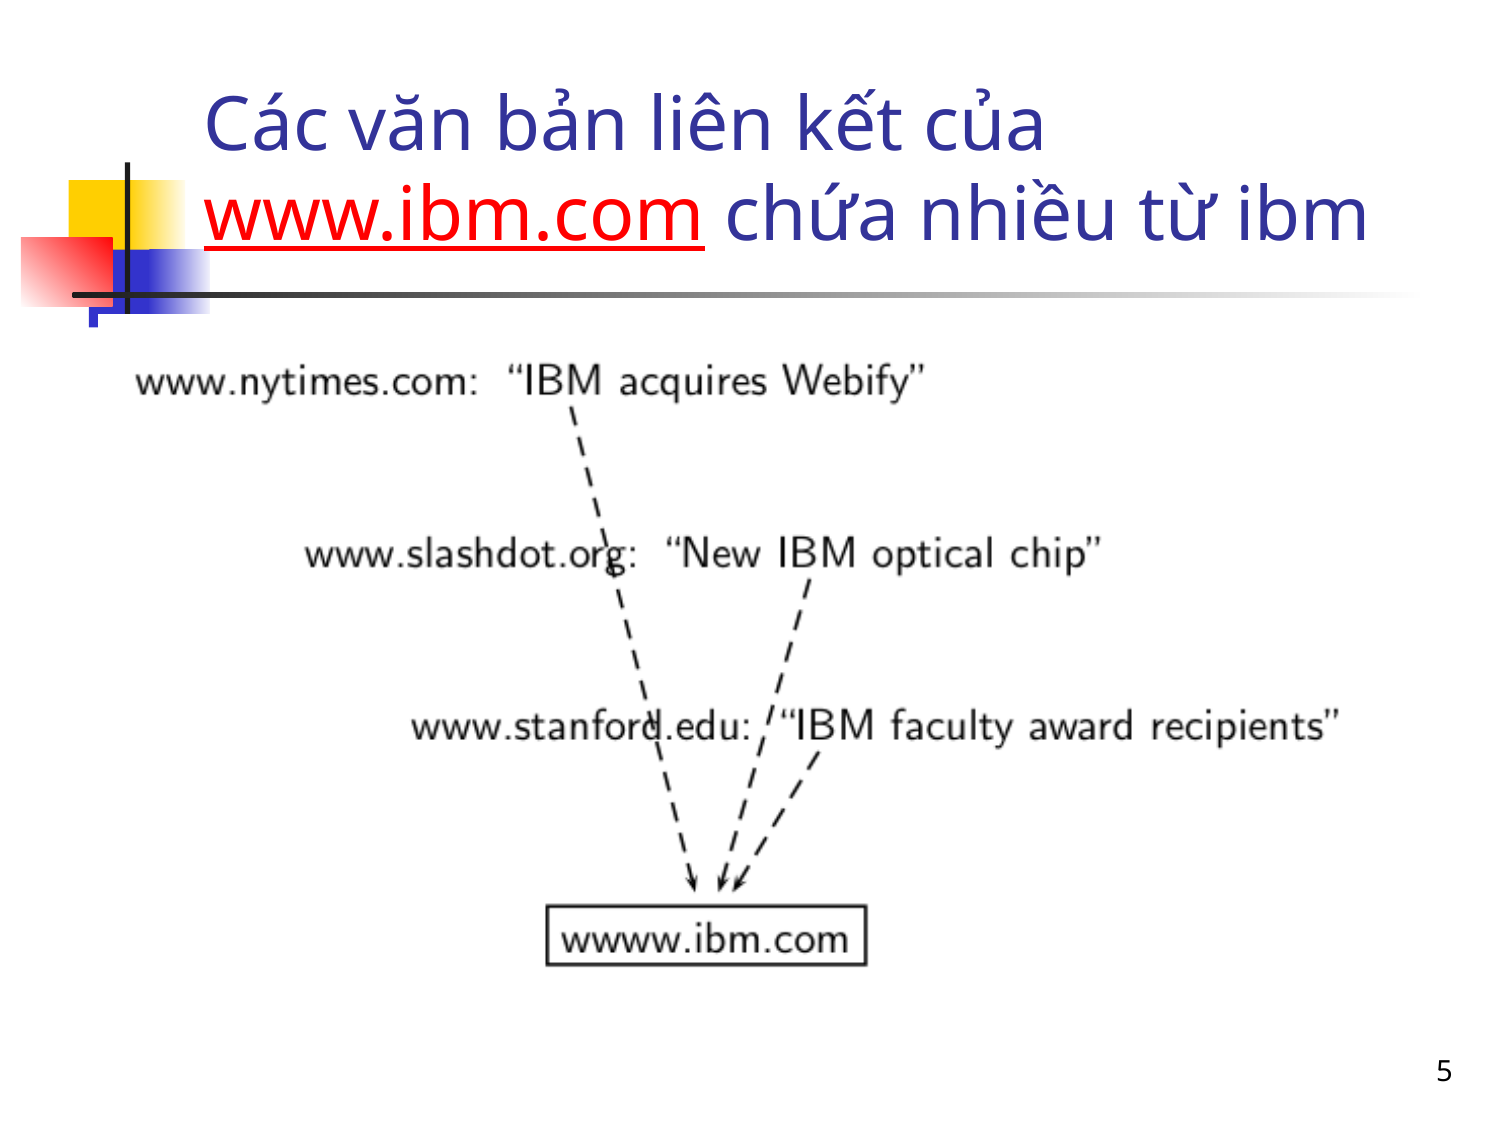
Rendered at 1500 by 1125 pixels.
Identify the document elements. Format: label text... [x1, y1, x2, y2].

title Các văn bản liên kết của www.ibm.com chứa nhiều từ ibm [188, 35, 1468, 275]
picture [98, 314, 1365, 1024]
slide_number <number> [1155, 1024, 1468, 1100]
